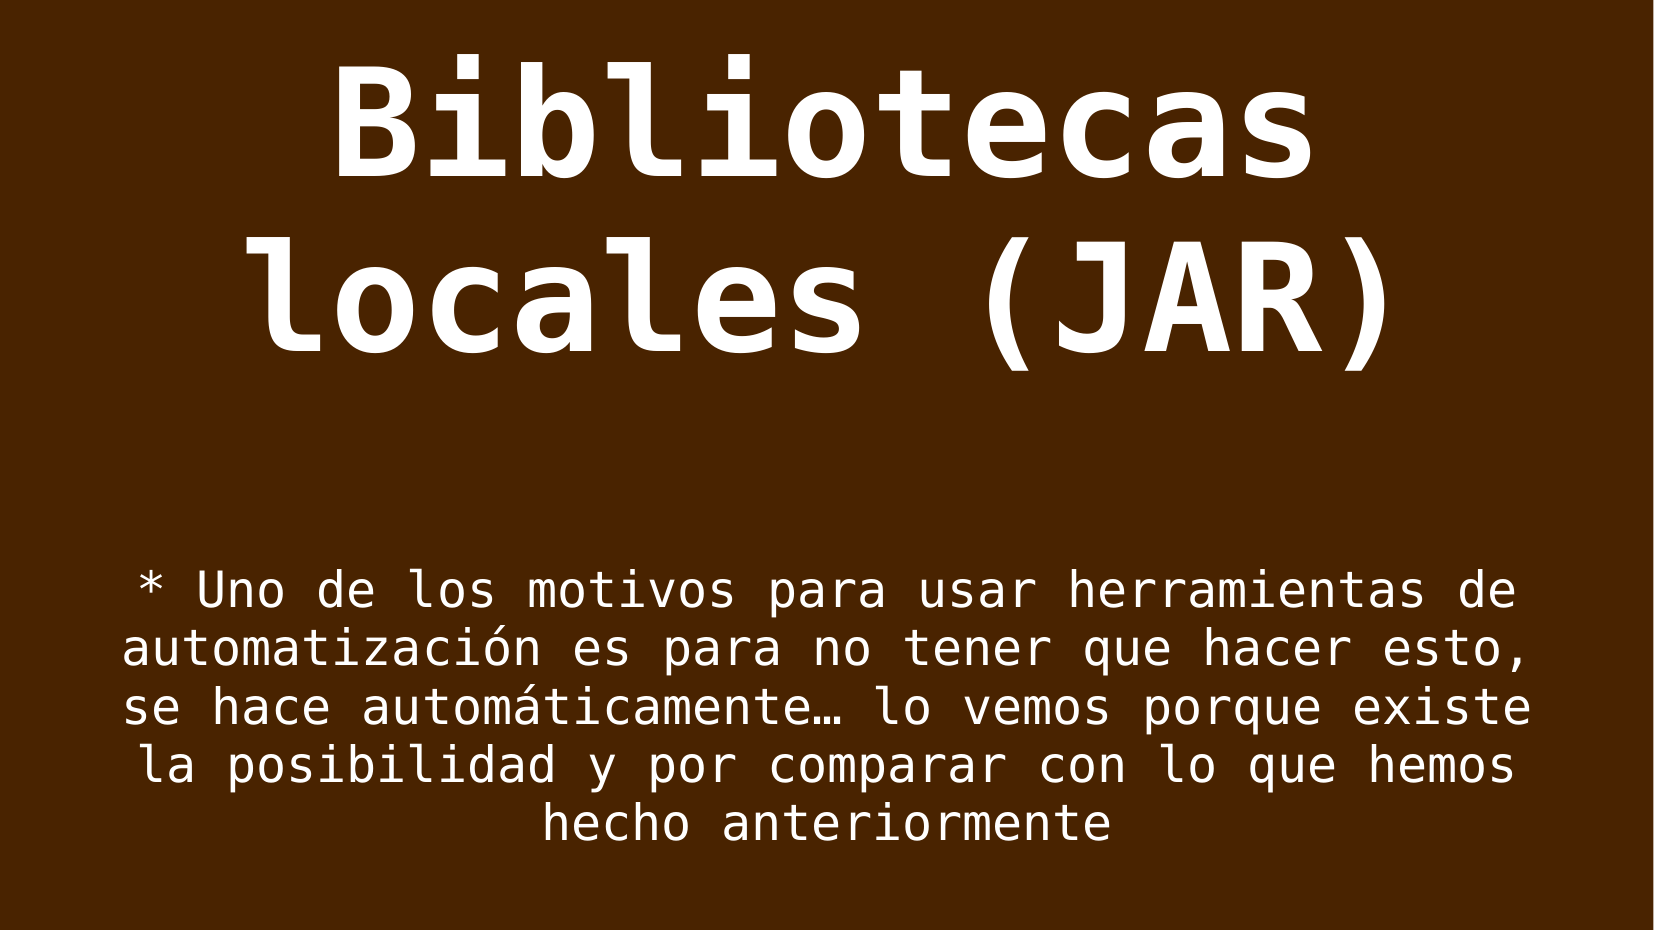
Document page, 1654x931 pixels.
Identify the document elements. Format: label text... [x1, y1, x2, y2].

subtitle Bibliotecas locales (JAR) * Uno de los motivos para usar herramientas de automatización es para no tener que hacer esto, se hace automáticamente… lo vemos porque existe la posibilidad y por comparar con lo que hemos hecho anteriormente [82, 36, 1571, 853]
